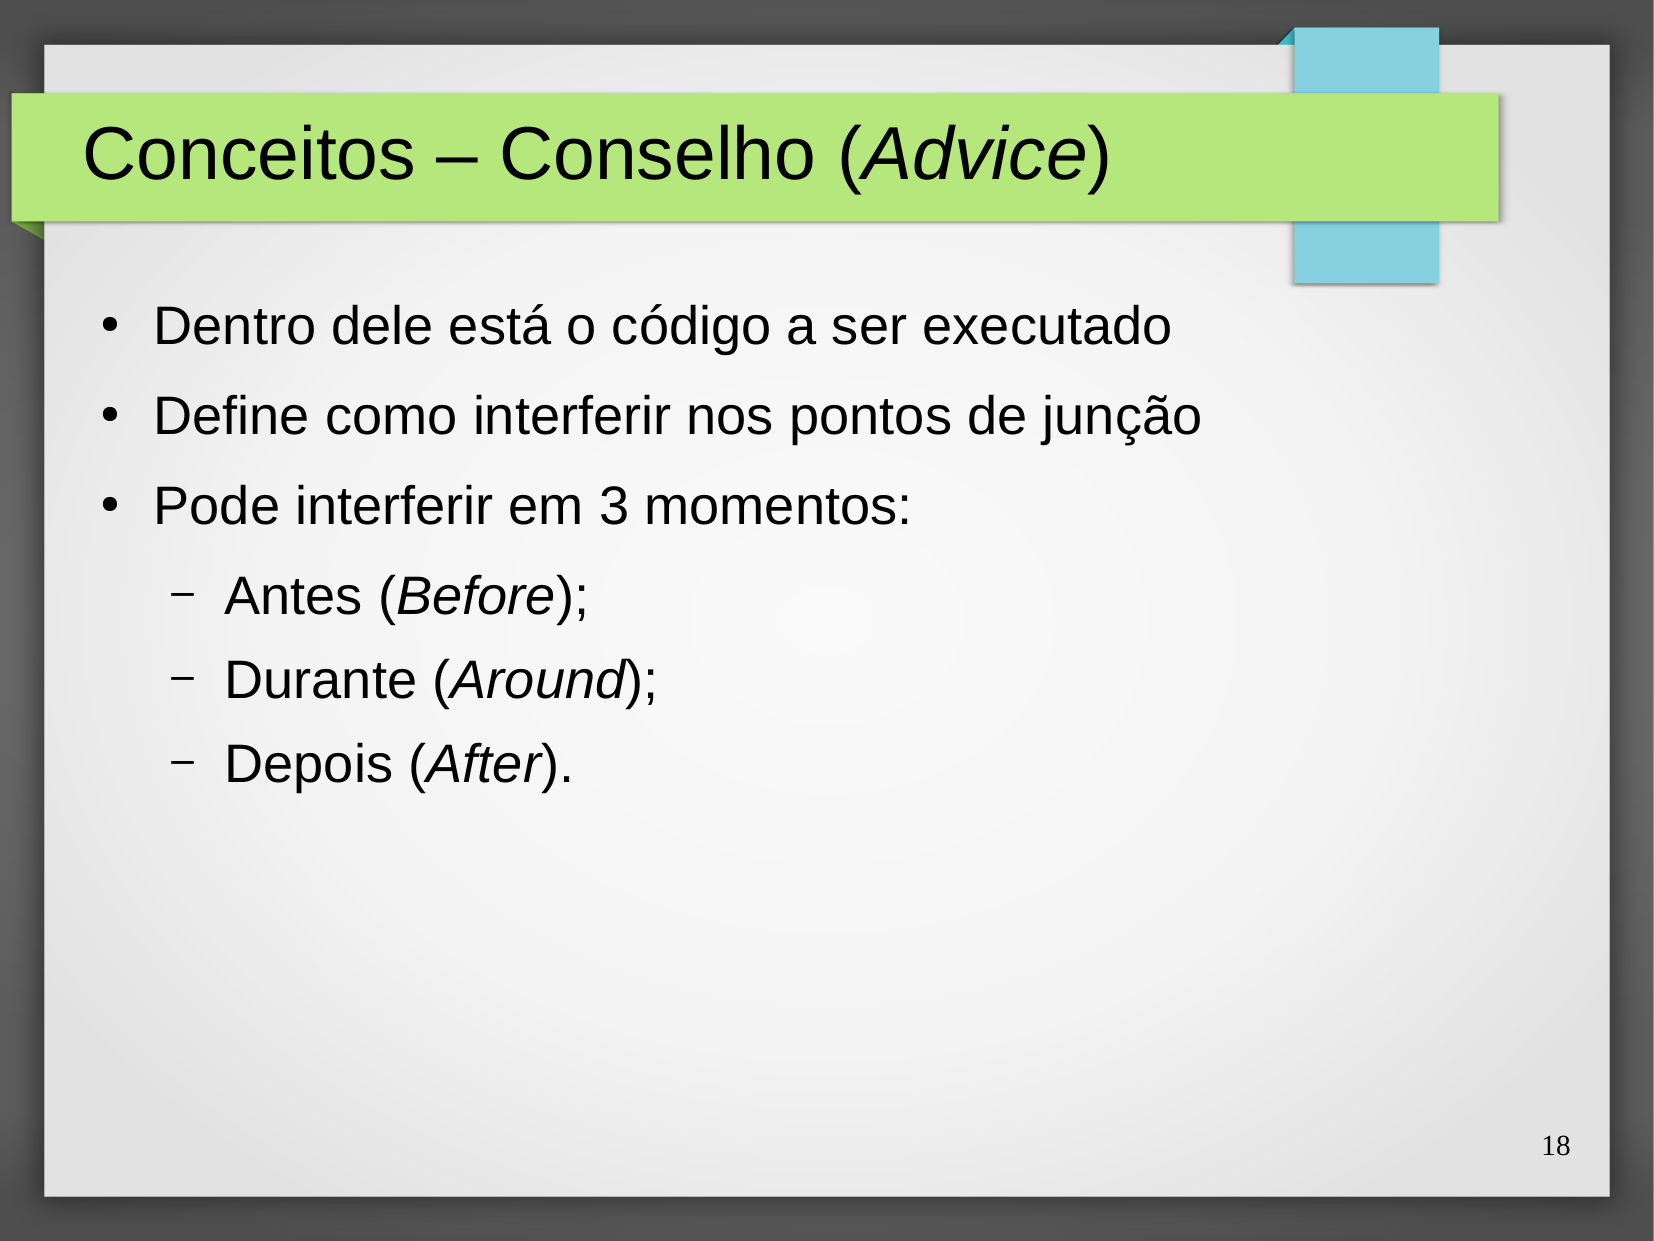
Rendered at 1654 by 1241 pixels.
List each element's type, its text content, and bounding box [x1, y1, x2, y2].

list Dentro dele está o código a ser executado Define como interferir nos pontos de junção Pode interferir em 3 momentos: Antes (Before); Durante (Around); Depois (After). [82, 295, 1571, 1015]
title Conceitos – Conselho (Advice) [82, 94, 1264, 213]
picture [0, 0, 1654, 1241]
